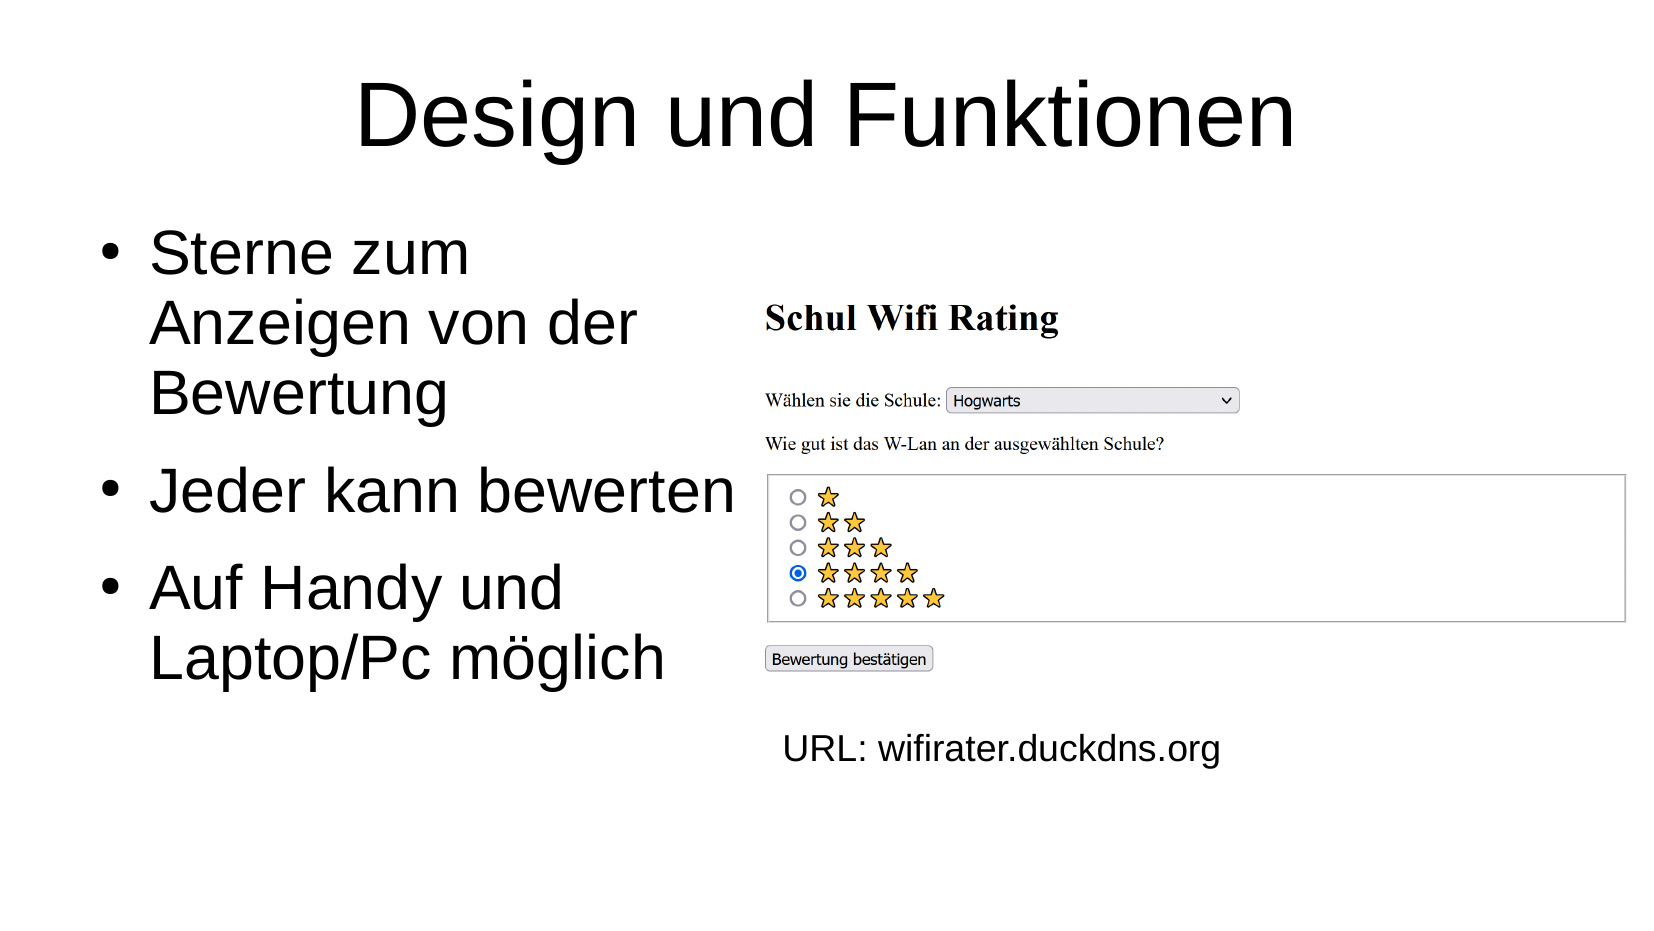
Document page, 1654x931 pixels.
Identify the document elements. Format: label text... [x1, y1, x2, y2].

list Sterne zum Anzeigen von der Bewertung Jeder kann bewerten Auf Handy und Laptop/Pc möglich [82, 217, 745, 758]
picture [755, 300, 1632, 686]
text_box URL: wifirater.duckdns.org [767, 720, 1583, 778]
title Design und Funktionen [82, 37, 1571, 193]
